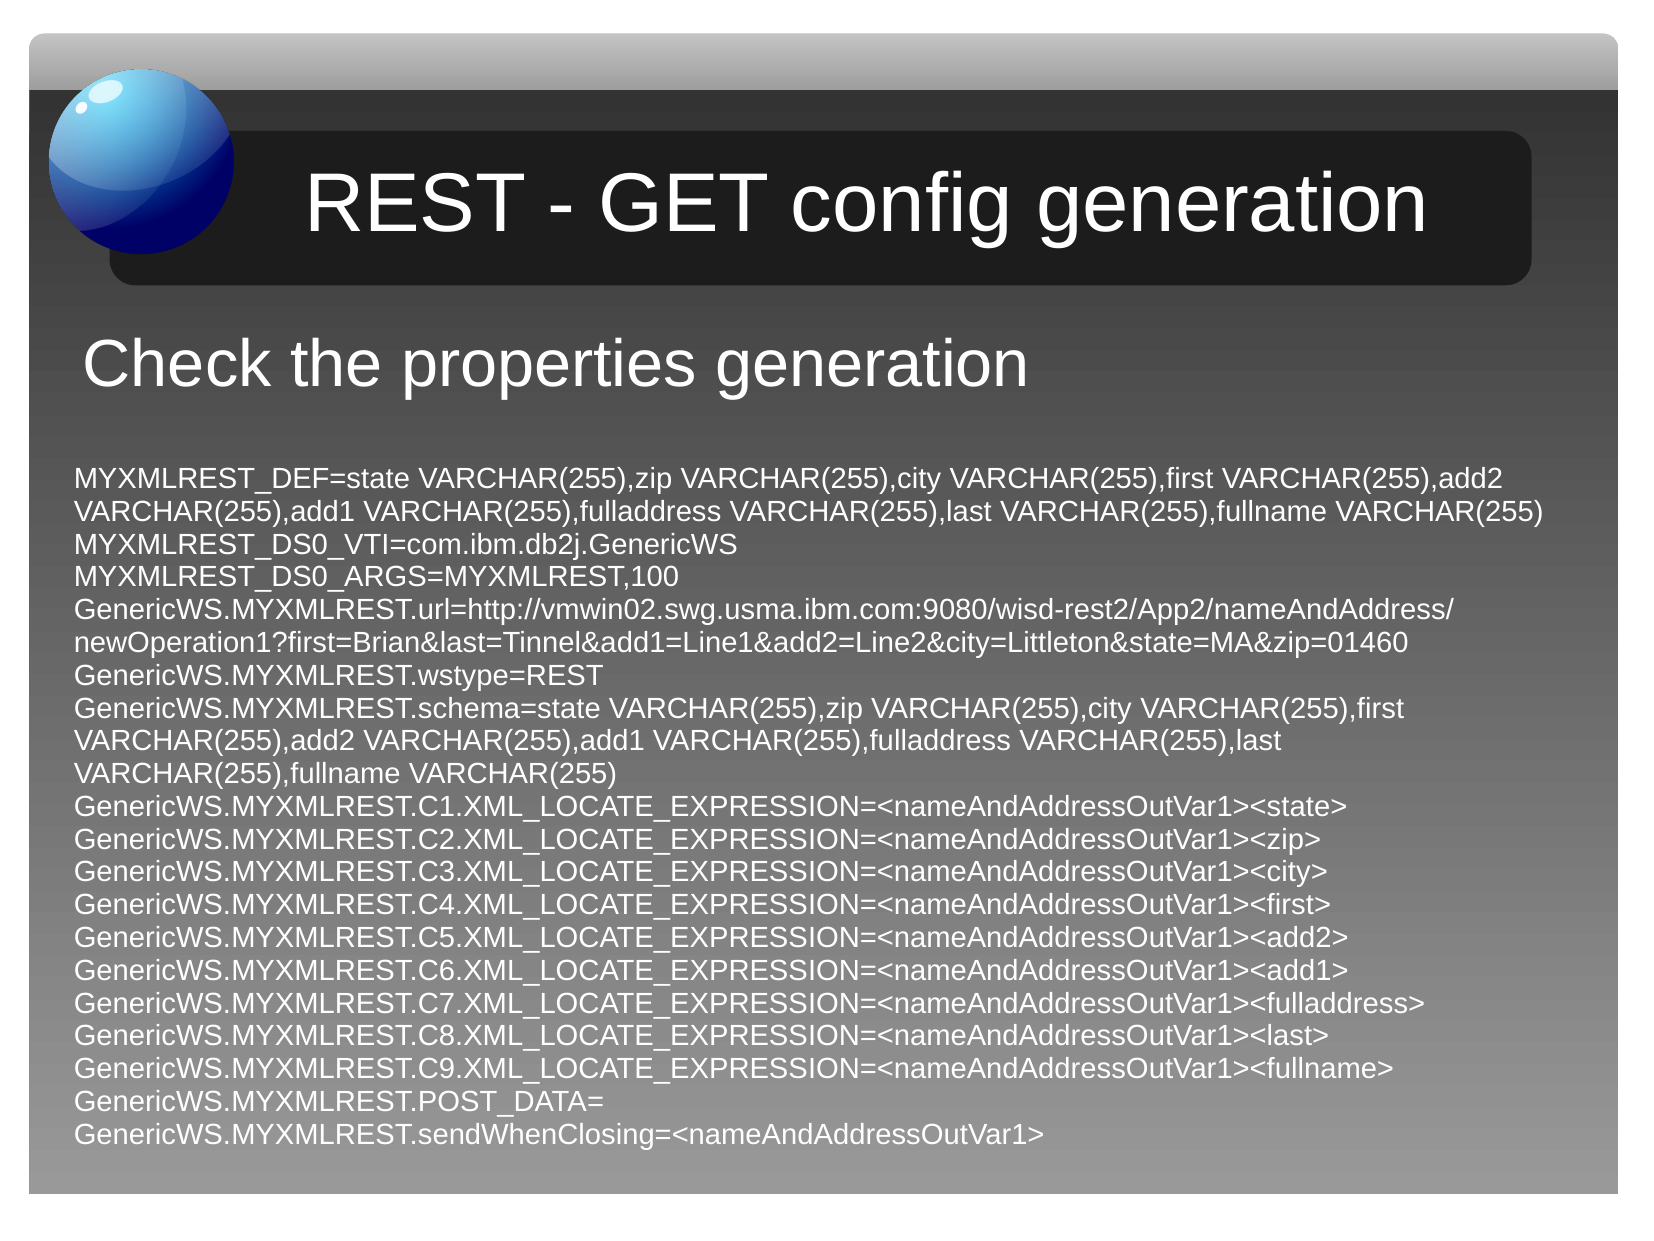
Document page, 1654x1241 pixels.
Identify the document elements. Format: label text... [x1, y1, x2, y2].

title REST - GET config generation [82, 137, 1571, 267]
text_box MYXMLREST_DEF=state VARCHAR(255),zip VARCHAR(255),city VARCHAR(255),first VARCHAR(255),add2 VARCHAR(255),add1 VARCHAR(255),fulladdress VARCHAR(255),last VARCHAR(255),fullname VARCHAR(255) MYXMLREST_DS0_VTI=com.ibm.db2j.GenericWS MYXMLREST_DS0_ARGS=MYXMLREST,100 GenericWS.MYXMLREST.url=http://vmwin02.swg.usma.ibm.com:9080/wisd-rest2/App2/nameAndAddress/newOperation1?first=Brian&last=Tinnel&add1=Line1&add2=Line2&city=Littleton&state=MA&zip=01460 GenericWS.MYXMLREST.wstype=REST GenericWS.MYXMLREST.schema=state VARCHAR(255),zip VARCHAR(255),city VARCHAR(255),first VARCHAR(255),add2 VARCHAR(255),add1 VARCHAR(255),fulladdress VARCHAR(255),last VARCHAR(255),fullname VARCHAR(255) GenericWS.MYXMLREST.C1.XML_LOCATE_EXPRESSION=<nameAndAddressOutVar1><state> GenericWS.MYXMLREST.C2.XML_LOCATE_EXPRESSION=<nameAndAddressOutVar1><zip> GenericWS.MYXMLREST.C3.XML_LOCATE_EXPRESSION=<nameAndAddressOutVar1><city> GenericWS.MYXMLREST.C4.XML_LOCATE_EXPRESSION=<nameAndAddressOutVar1><first> GenericWS.MYXMLREST.C5.XML_LOCATE_EXPRESSION=<nameAndAddressOutVar1><add2> GenericWS.MYXMLREST.C6.XML_LOCATE_EXPRESSION=<nameAndAddressOutVar1><add1> GenericWS.MYXMLREST.C7.XML_LOCATE_EXPRESSION=<nameAndAddressOutVar1><fulladdress> GenericWS.MYXMLREST.C8.XML_LOCATE_EXPRESSION=<nameAndAddressOutVar1><last> GenericWS.MYXMLREST.C9.XML_LOCATE_EXPRESSION=<nameAndAddressOutVar1><fullname> GenericWS.MYXMLREST.POST_DATA= GenericWS.MYXMLREST.sendWhenClosing=<nameAndAddressOutVar1> [59, 454, 1595, 1212]
list Check the properties generation [82, 325, 1571, 562]
picture [29, 57, 253, 266]
